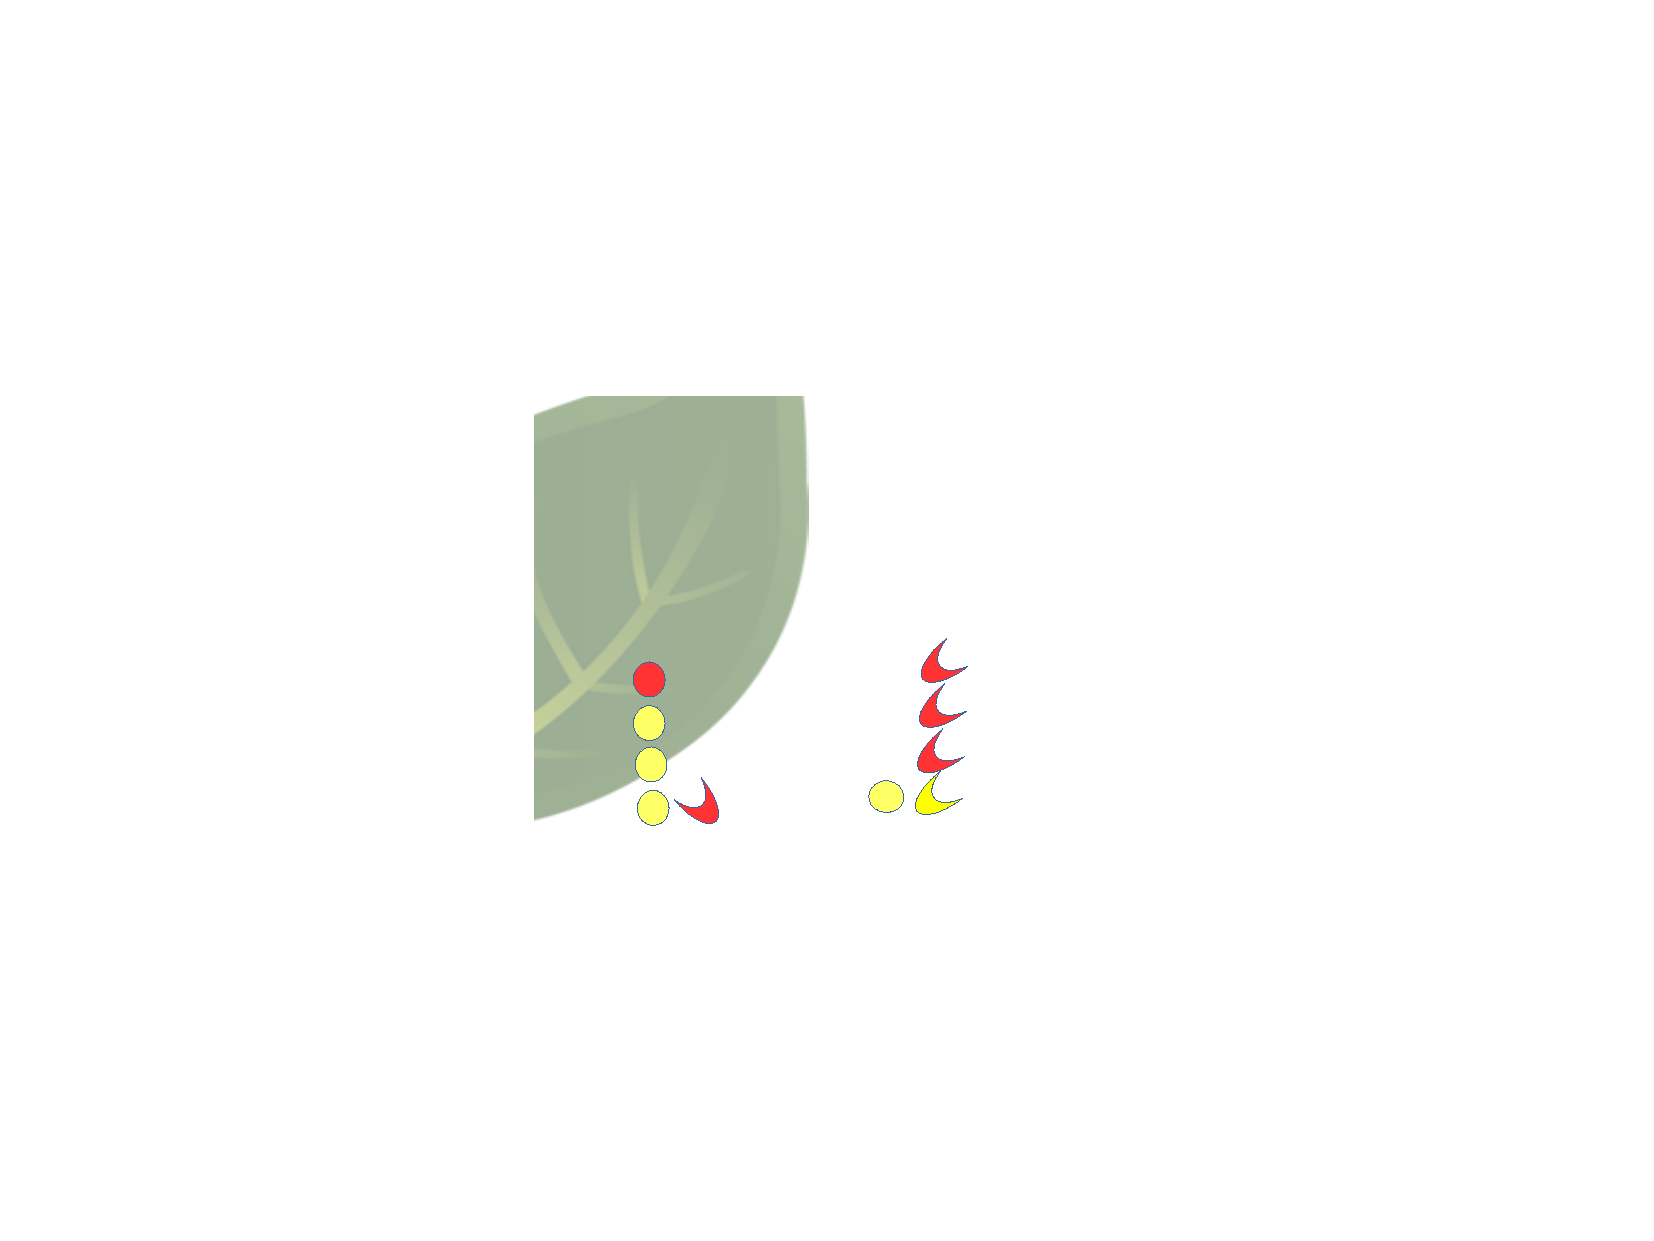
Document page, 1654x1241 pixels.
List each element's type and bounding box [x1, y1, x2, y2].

text_box [921, 638, 968, 683]
text_box [633, 661, 666, 697]
picture [534, 396, 809, 991]
text_box [633, 705, 666, 741]
text_box [674, 777, 719, 824]
text_box [919, 683, 967, 728]
text_box [868, 728, 1081, 946]
text_box [635, 746, 667, 782]
text_box [637, 790, 670, 826]
